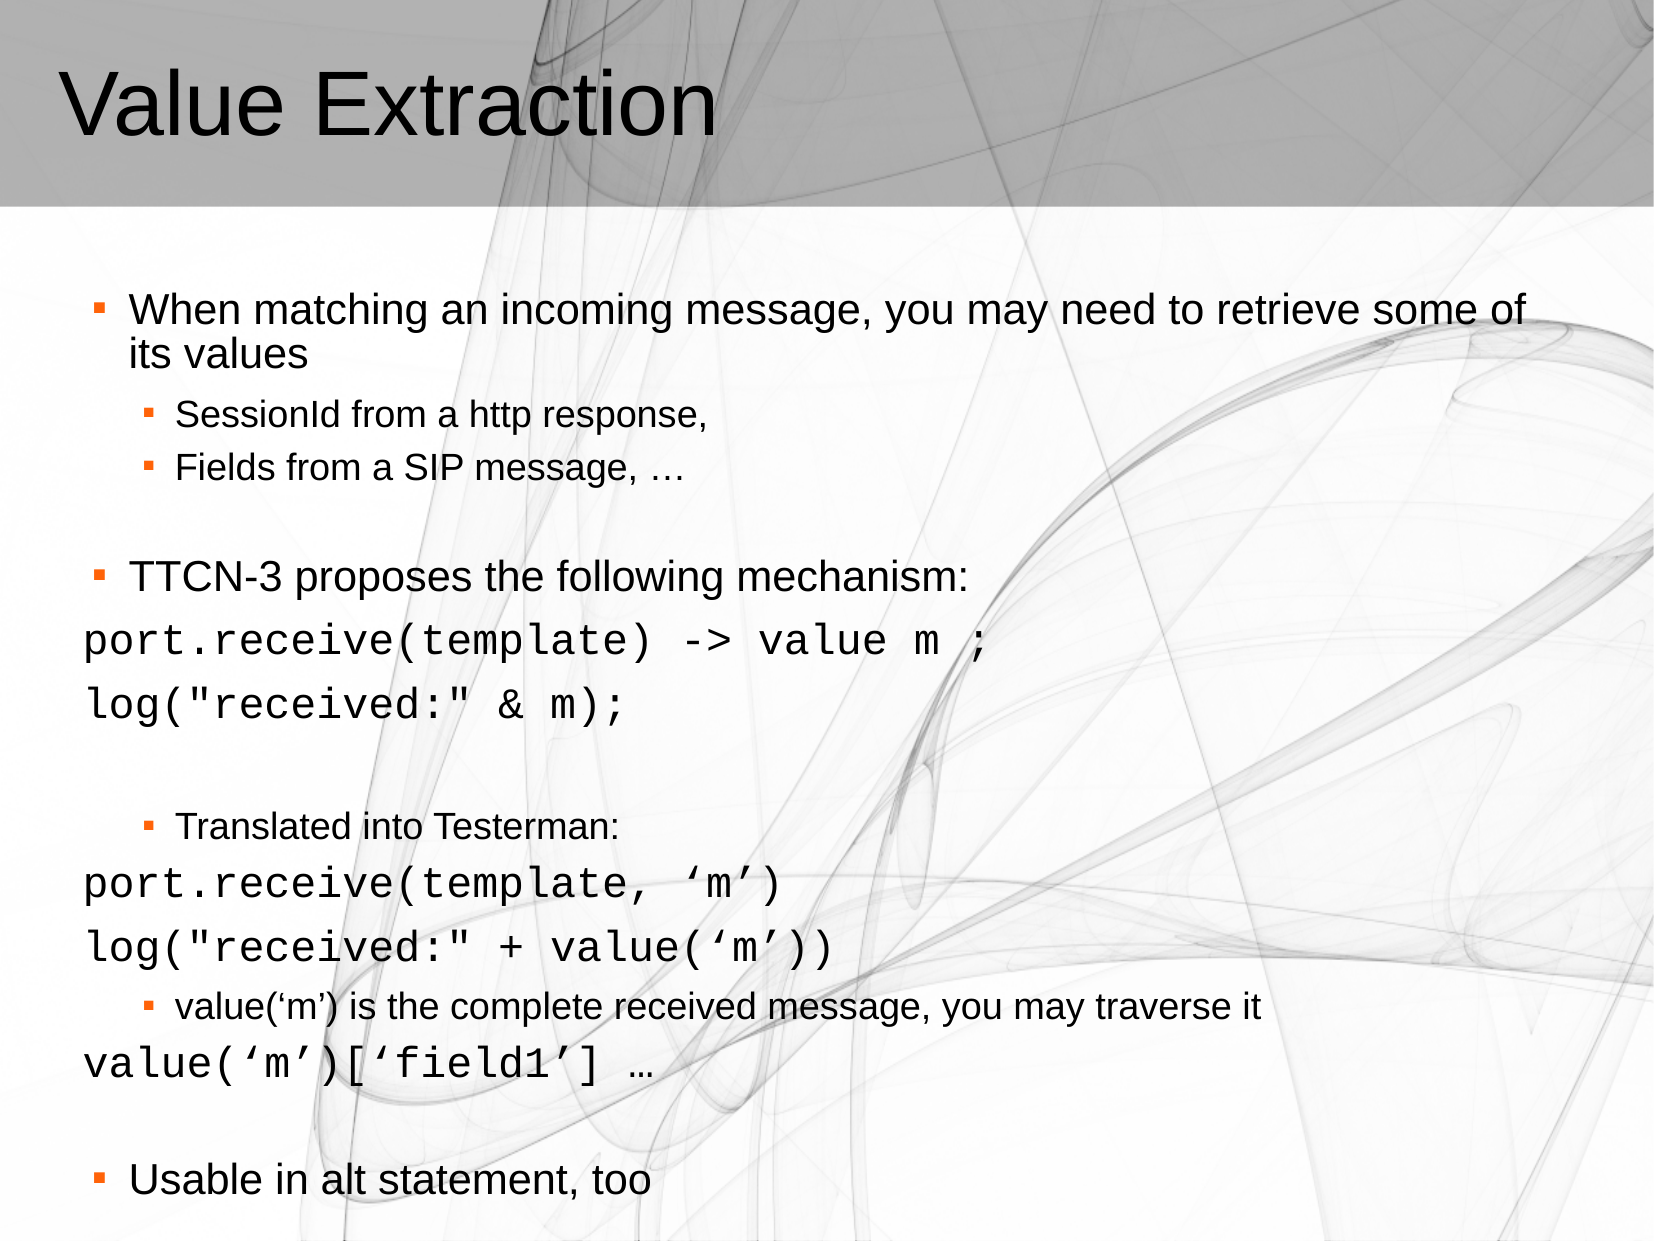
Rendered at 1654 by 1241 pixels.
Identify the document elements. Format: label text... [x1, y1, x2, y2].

title Value Extraction [59, 0, 1595, 208]
list When matching an incoming message, you may need to retrieve some of its values SessionId from a http response, Fields from a SIP message, … TTCN-3 proposes the following mechanism: port.receive(template) -> value m ; log("received:" & m); Translated into Testerman: port.receive(template, ‘m’) log("received:" + value(‘m’)) value(‘m’) is the complete received message, you may traverse it value(‘m’)[‘field1’] … Usable in alt statement, too [82, 290, 1571, 1211]
